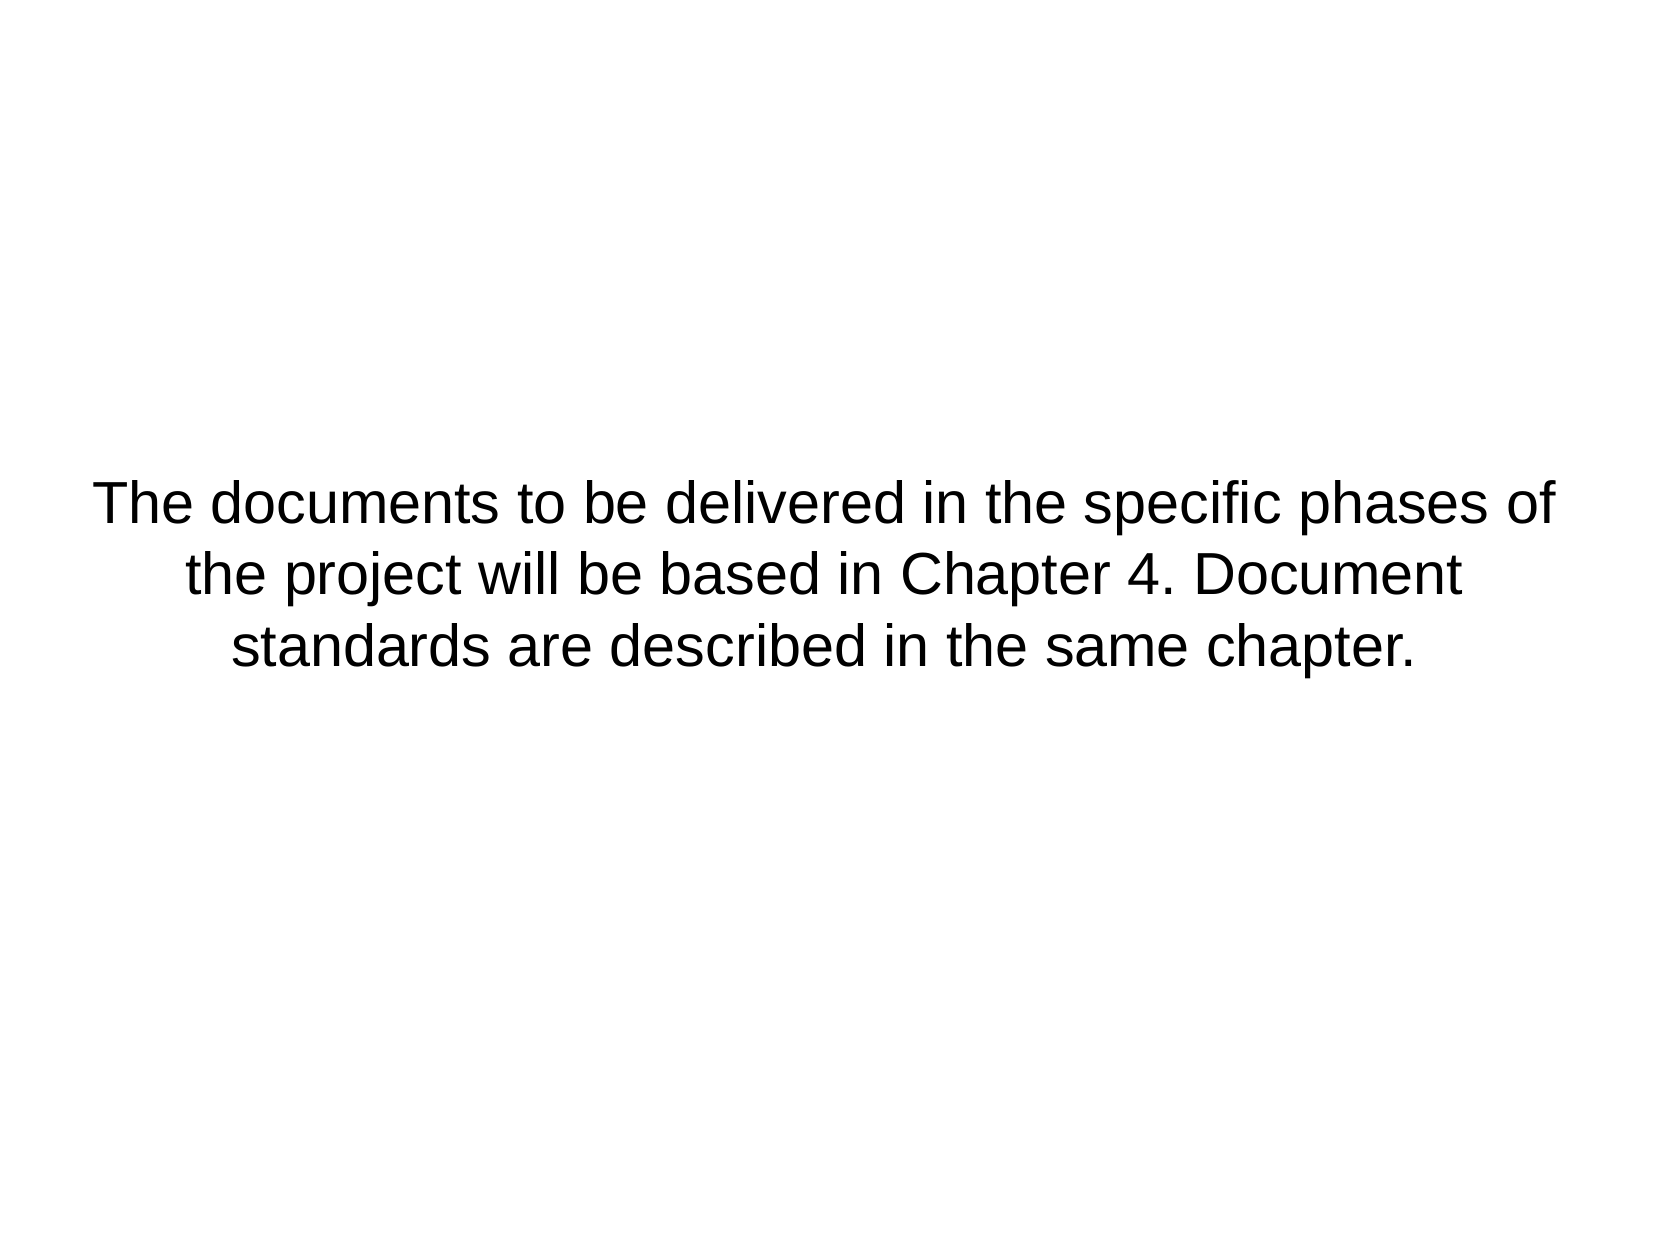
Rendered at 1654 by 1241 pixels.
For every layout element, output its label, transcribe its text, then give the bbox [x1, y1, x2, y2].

list The documents to be delivered in the specific phases of the project will be based in Chapter 4. Document standards are described in the same chapter. [92, 464, 1581, 724]
